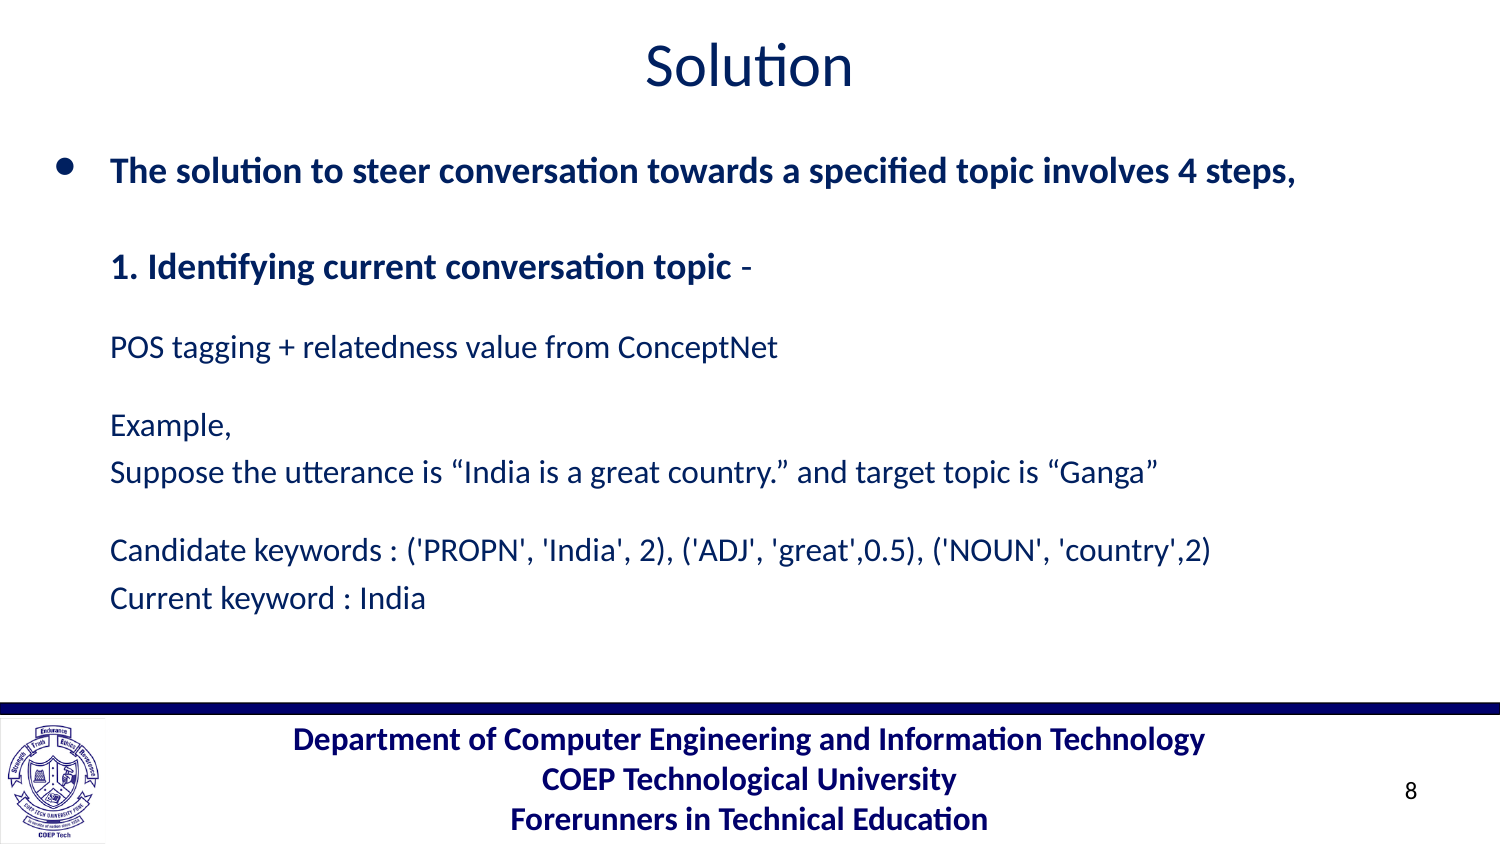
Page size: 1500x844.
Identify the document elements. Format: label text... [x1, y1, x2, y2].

text_box Department of Computer Engineering and Information Technology COEP Technological University Forerunners in Technical Education [264, 702, 1235, 837]
text_box [0, 718, 106, 844]
text_box Solution [7, 9, 1493, 100]
text_box The solution to steer conversation towards a specified topic involves 4 steps, 1. Identifying current conversation topic - POS tagging + relatedness value from ConceptNet Example, Suppose the utterance is “India is a great country.” and target topic is “Ganga” Candidate keywords : ('PROPN', 'India', 2), ('ADJ', 'great',0.5), ('NOUN', 'country',2) Current keyword : India [34, 137, 1436, 617]
text_box [0, 702, 264, 715]
text_box 8 [1235, 768, 1418, 805]
text_box [1235, 702, 1500, 715]
